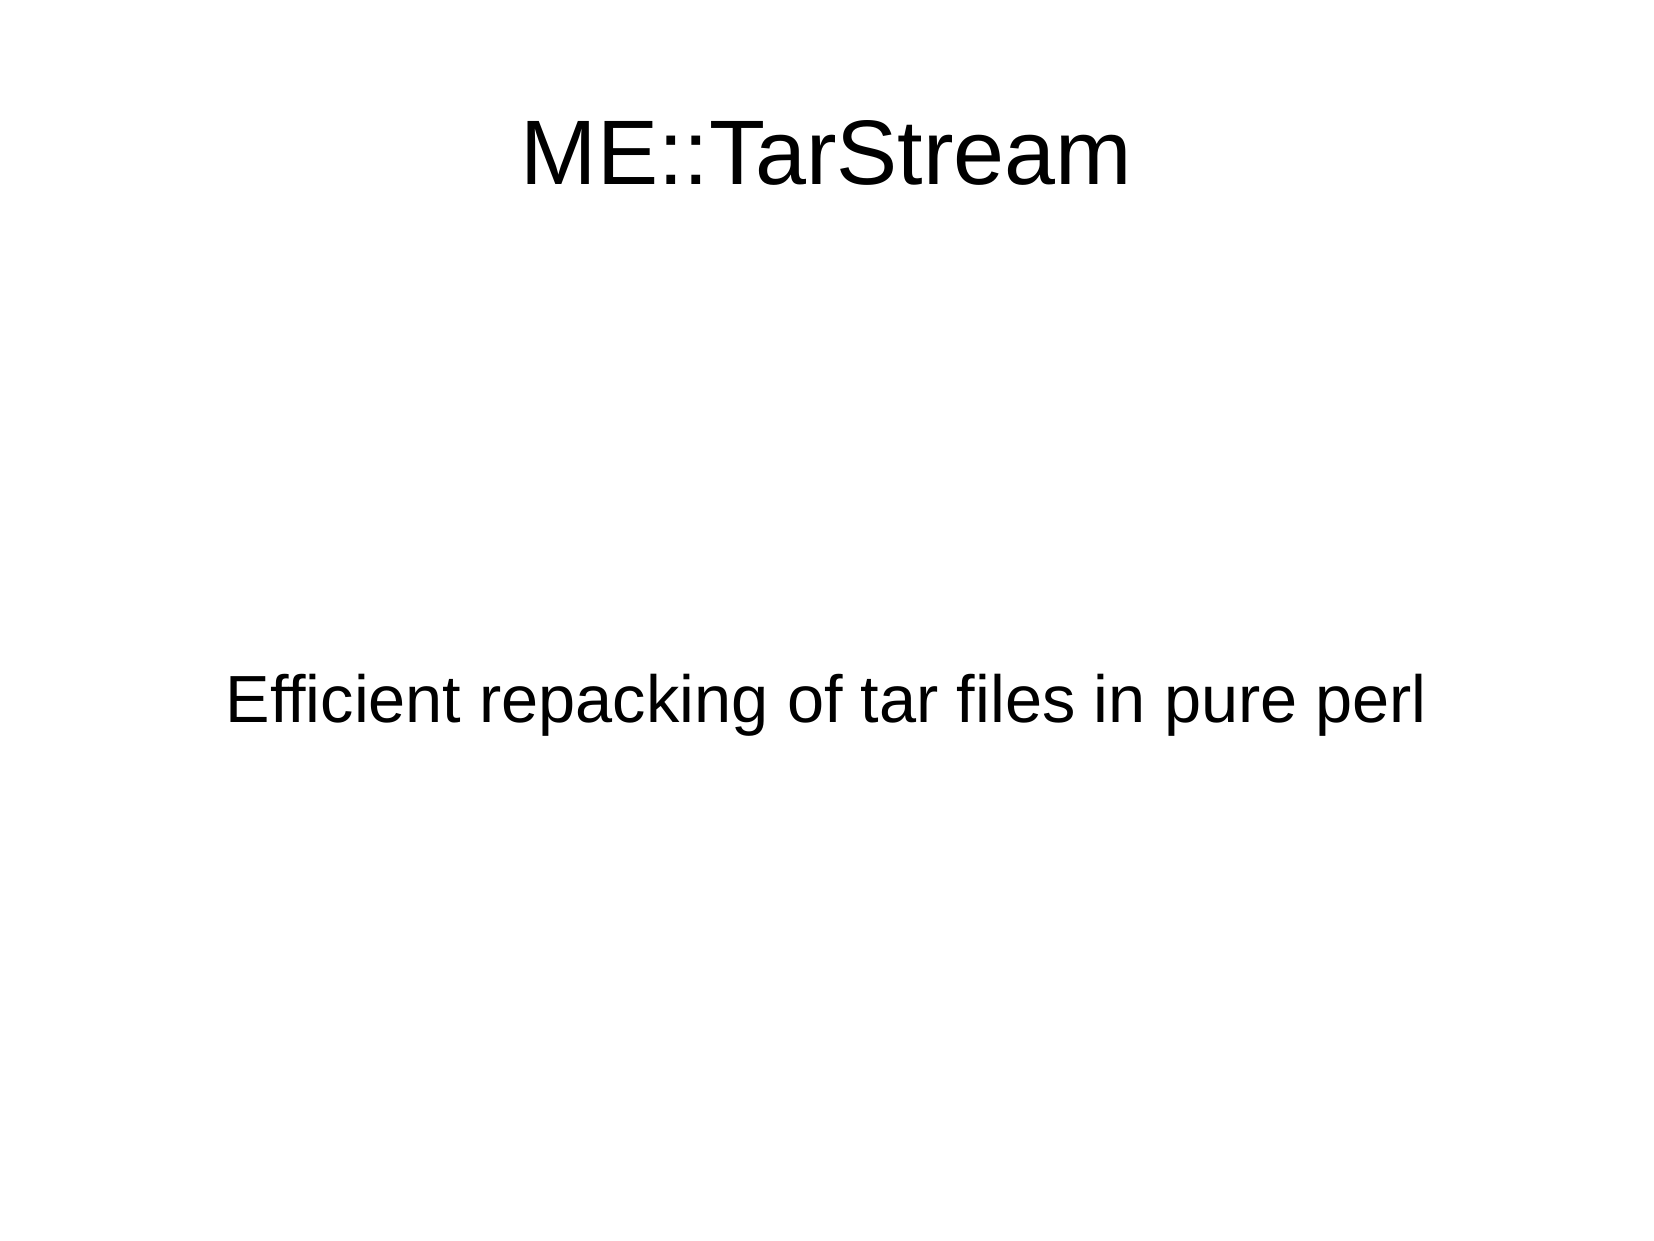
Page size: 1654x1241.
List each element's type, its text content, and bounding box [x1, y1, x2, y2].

subtitle Efficient repacking of tar files in pure perl [82, 290, 1571, 1109]
title ME::TarStream [82, 49, 1571, 257]
